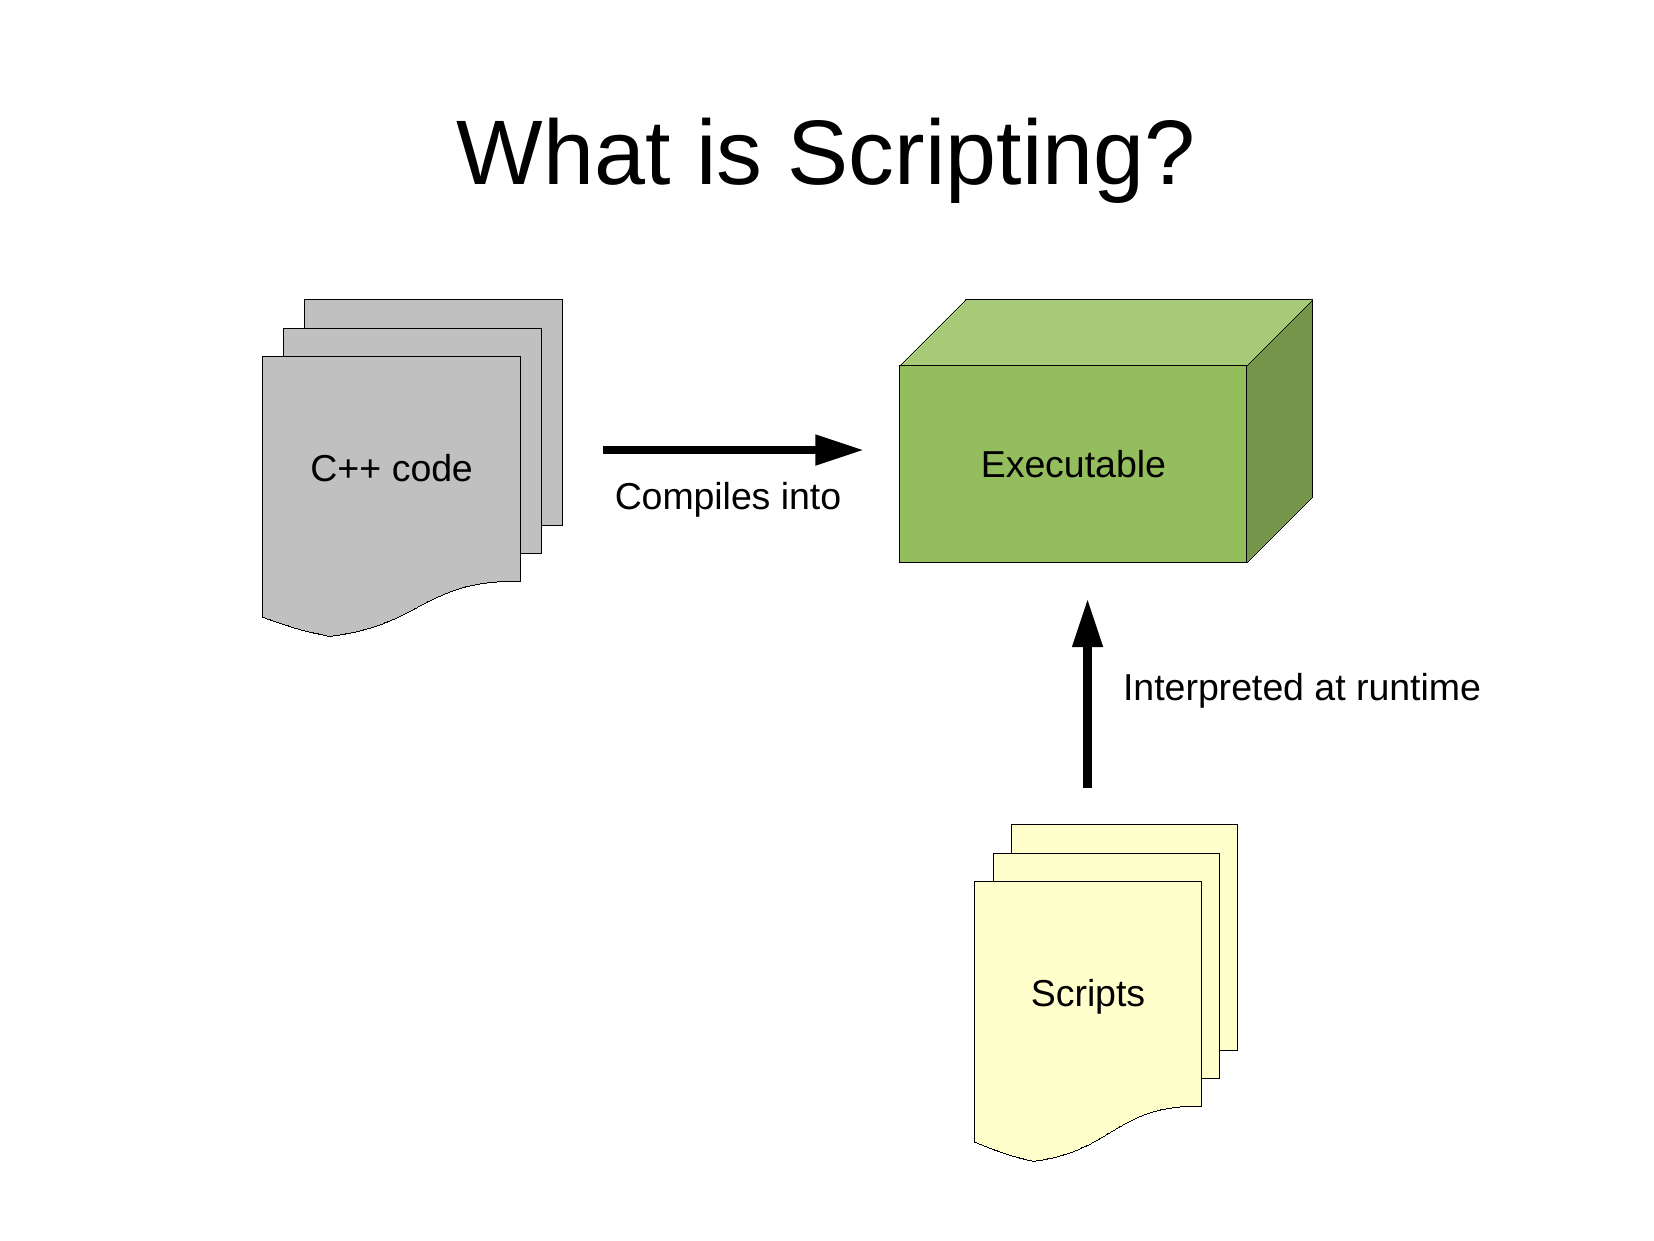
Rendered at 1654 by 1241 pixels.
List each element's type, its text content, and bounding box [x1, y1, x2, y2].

text_box C++ code [262, 299, 563, 637]
text_box Compiles into [600, 468, 863, 526]
title What is Scripting? [82, 49, 1571, 257]
text_box Executable [899, 366, 1246, 563]
text_box lua_getglobal(L, ”foo”); const char* foo = lua_tostring(L, -1); [899, 299, 1312, 366]
text_box Scripts [974, 824, 1238, 1162]
text_box Interpreted at runtime [1108, 658, 1521, 716]
